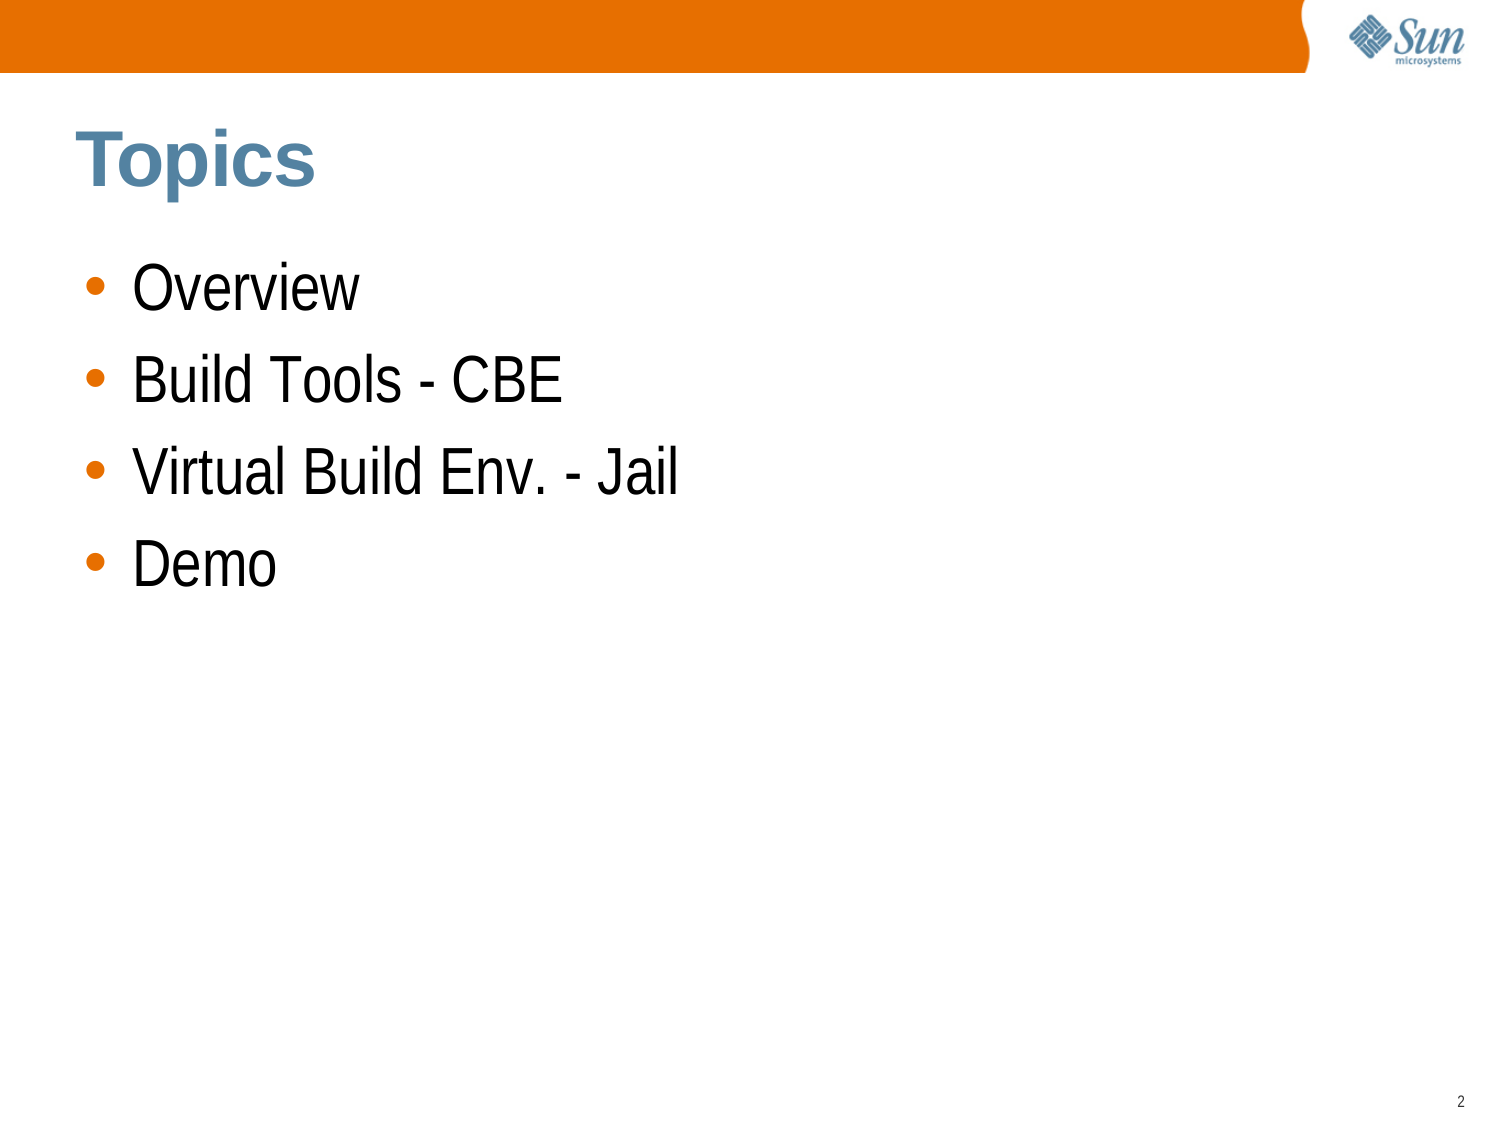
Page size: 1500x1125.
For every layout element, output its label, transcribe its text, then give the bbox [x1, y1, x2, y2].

title Topics [75, 123, 1437, 227]
list Overview Build Tools - CBE Virtual Build Env. - Jail Demo [64, 258, 1401, 1062]
picture [0, 0, 1500, 73]
